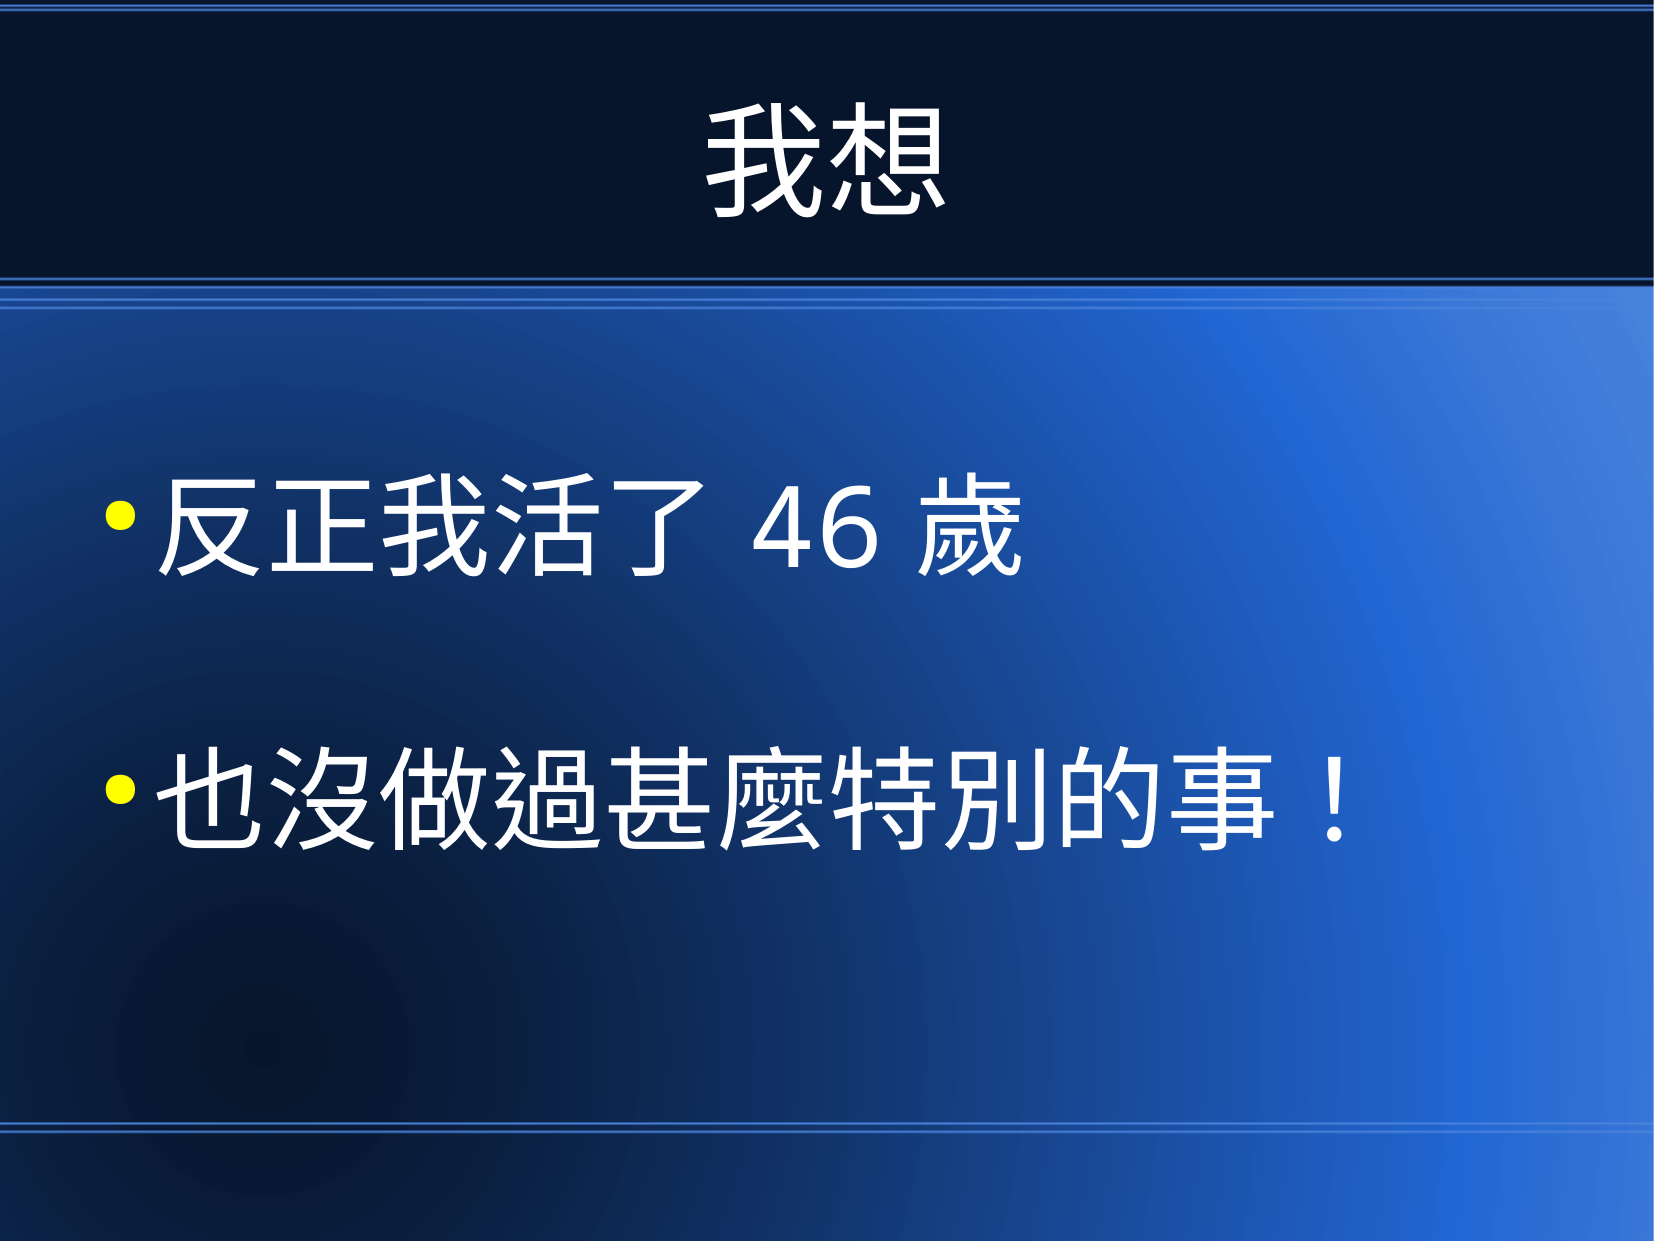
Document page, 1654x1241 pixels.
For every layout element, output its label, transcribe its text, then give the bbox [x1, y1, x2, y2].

picture [0, 0, 1654, 1241]
list 反正我活了46歲 也沒做過甚麼特別的事！ [82, 355, 1571, 1241]
title 我想 [82, 49, 1571, 257]
